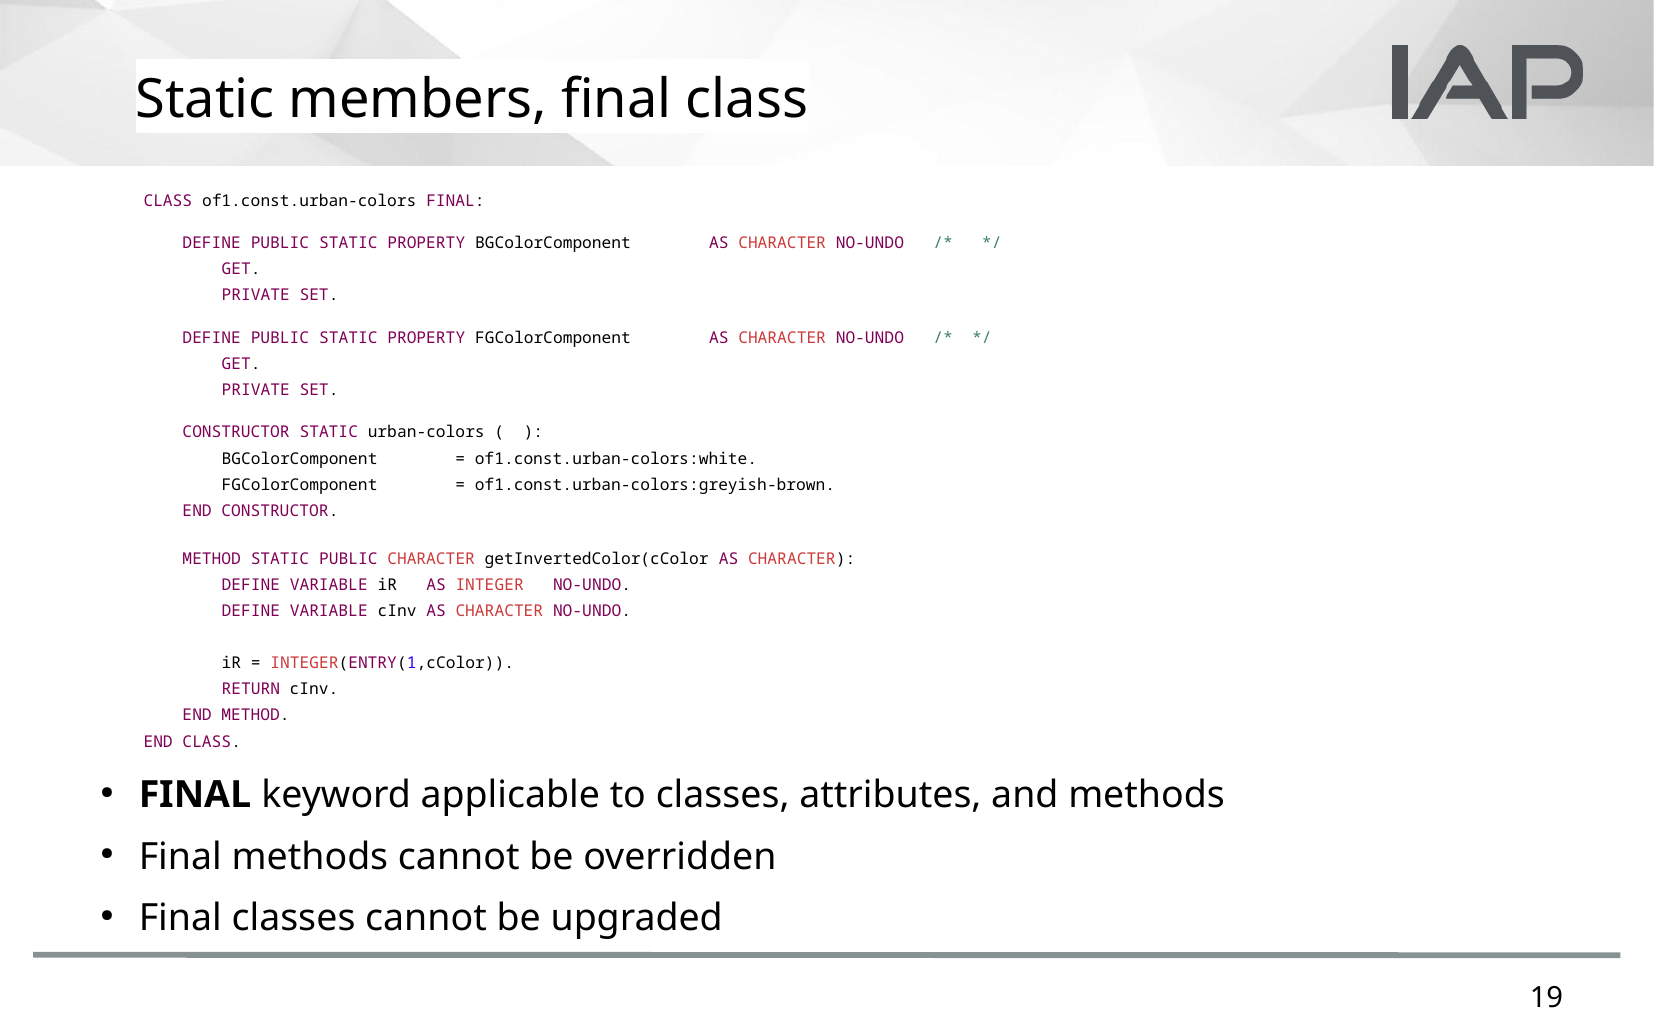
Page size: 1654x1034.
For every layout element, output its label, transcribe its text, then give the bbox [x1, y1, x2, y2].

list CLASS of1.const.urban-colors FINAL: DEFINE PUBLIC STATIC PROPERTY BGColorComponent AS CHARACTER NO-UNDO /* */ GET. PRIVATE SET. DEFINE PUBLIC STATIC PROPERTY FGColorComponent AS CHARACTER NO-UNDO /* */ GET. PRIVATE SET. CONSTRUCTOR STATIC urban-colors ( ): BGColorComponent = of1.const.urban-colors:white. FGColorComponent = of1.const.urban-colors:greyish-brown. END CONSTRUCTOR. METHOD STATIC PUBLIC CHARACTER getInvertedColor(cColor AS CHARACTER): DEFINE VARIABLE iR AS INTEGER NO-UNDO. DEFINE VARIABLE cInv AS CHARACTER NO-UNDO. iR = INTEGER(ENTRY(1,cColor)). RETURN cInv. END METHOD. END CLASS. [143, 188, 1632, 756]
title Static members, final class [135, 41, 1264, 152]
picture [0, 0, 1654, 166]
list FINAL keyword applicable to classes, attributes, and methods Final methods cannot be overridden Final classes cannot be upgraded [82, 767, 1548, 969]
